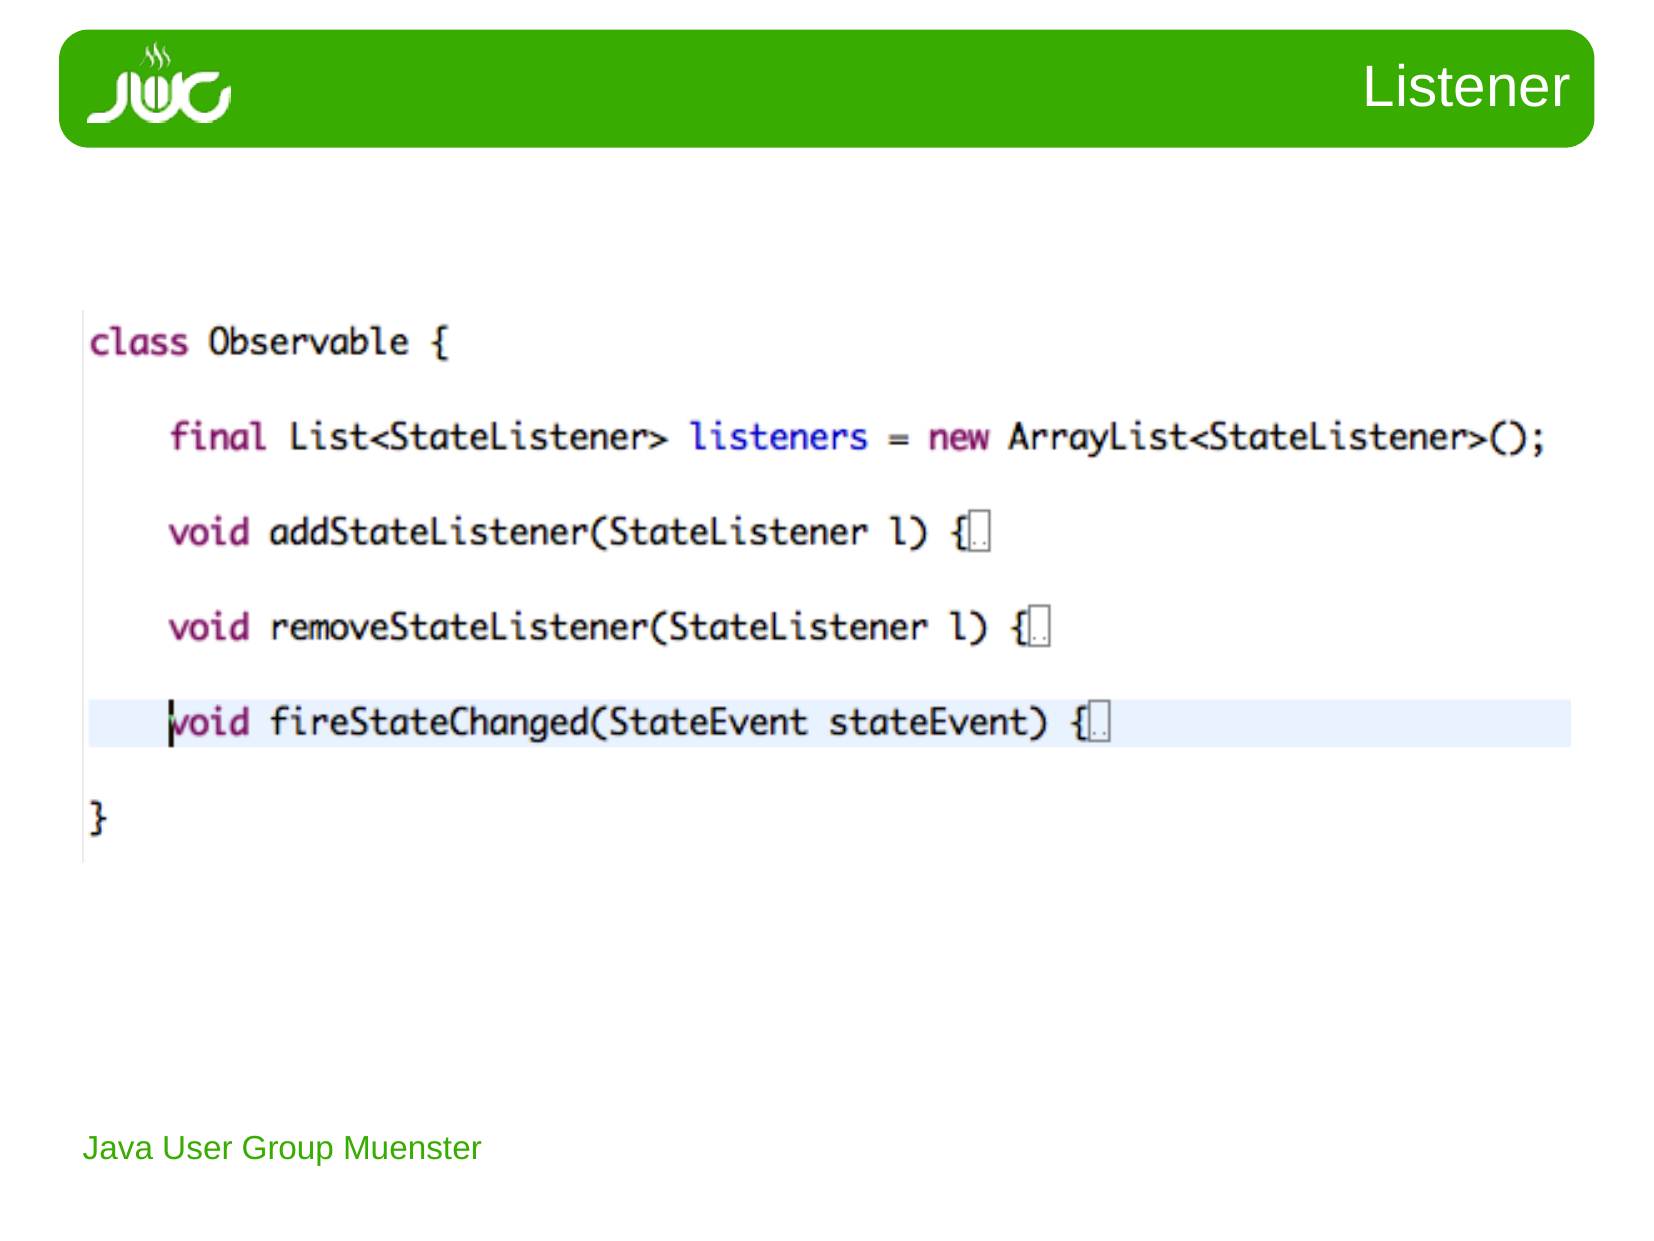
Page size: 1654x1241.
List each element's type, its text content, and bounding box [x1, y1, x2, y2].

picture [87, 41, 231, 123]
picture [82, 310, 1571, 863]
title Listener [265, 37, 1571, 136]
